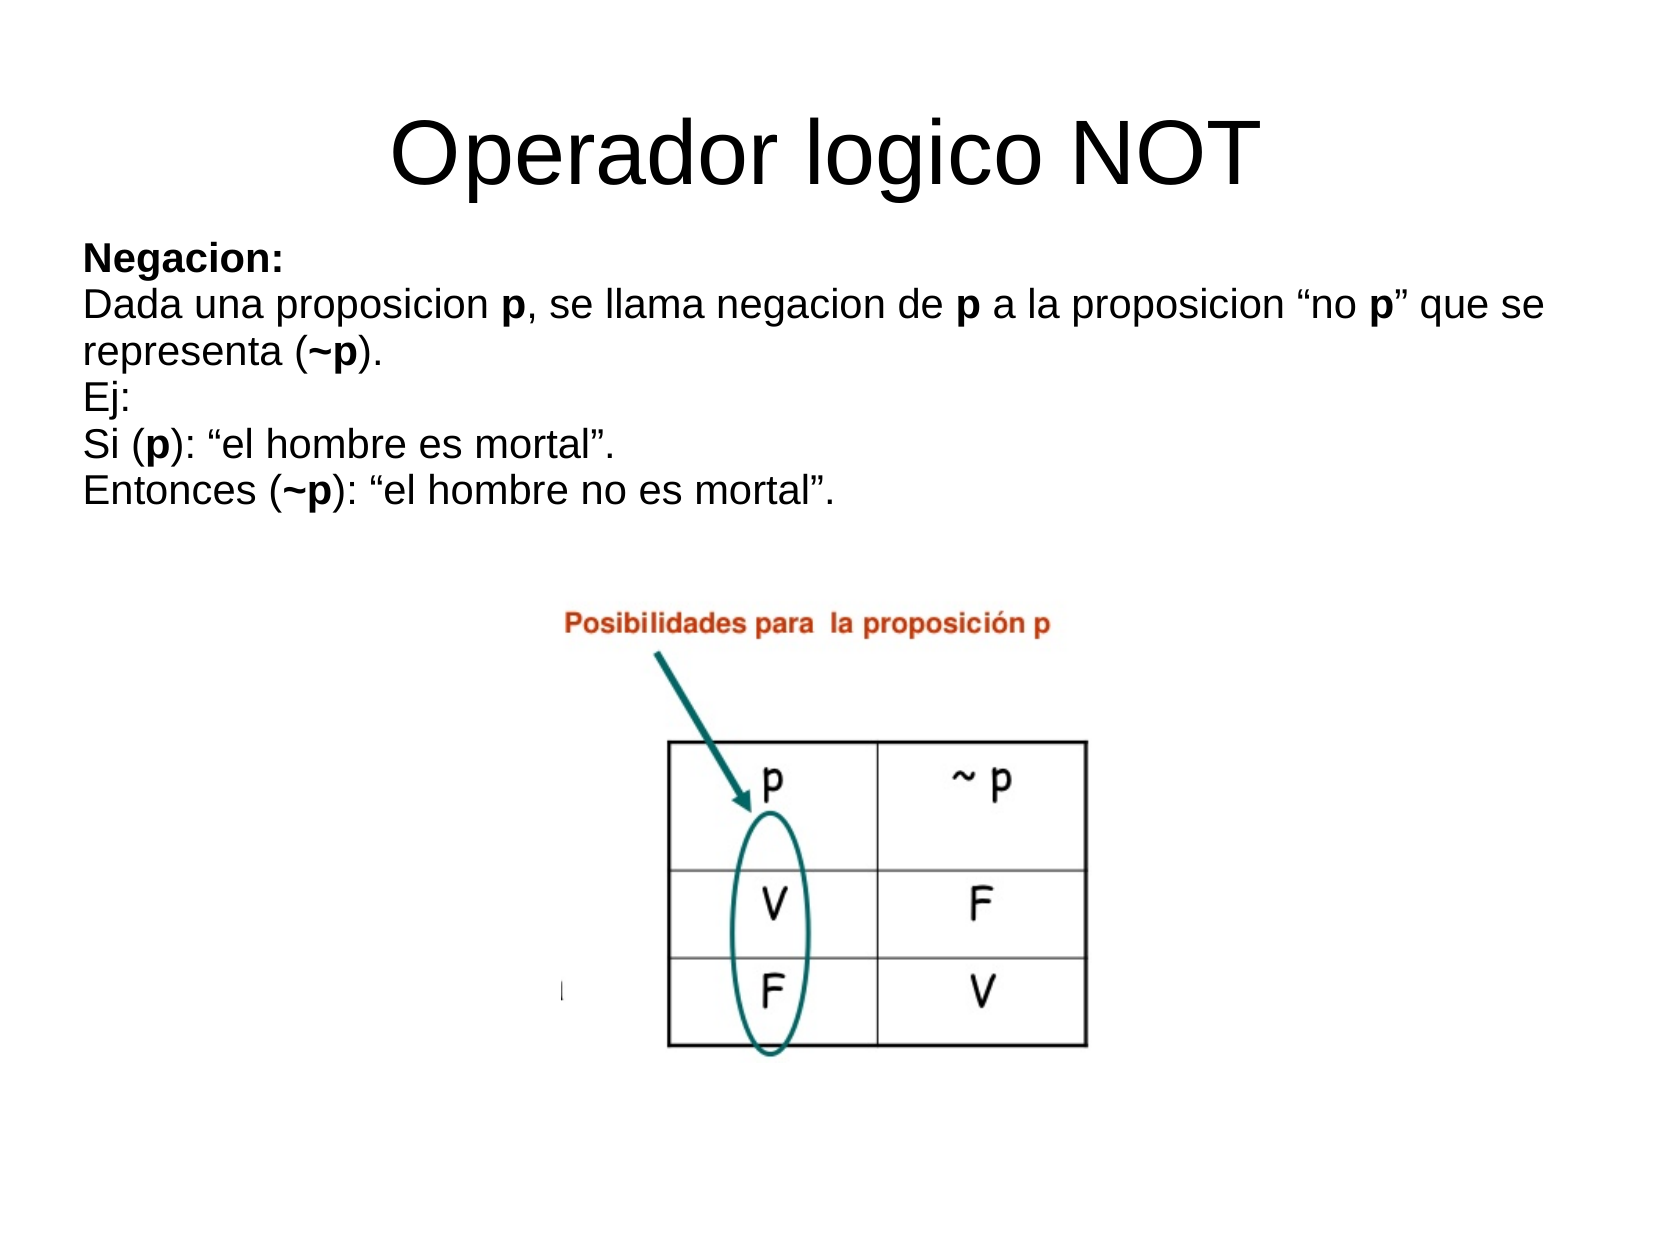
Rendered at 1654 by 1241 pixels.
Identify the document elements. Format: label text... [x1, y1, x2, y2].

picture [561, 597, 1112, 1063]
title O perador logico NOT [82, 49, 1571, 229]
subtitle Negacion: Dada una proposicion p, se llama negacion de p a la proposicion “no p” que se representa (~p). Ej: Si (p): “el hombre es mortal”. Entonces (~p): “el hombre no es mortal”. [82, 229, 1571, 1170]
